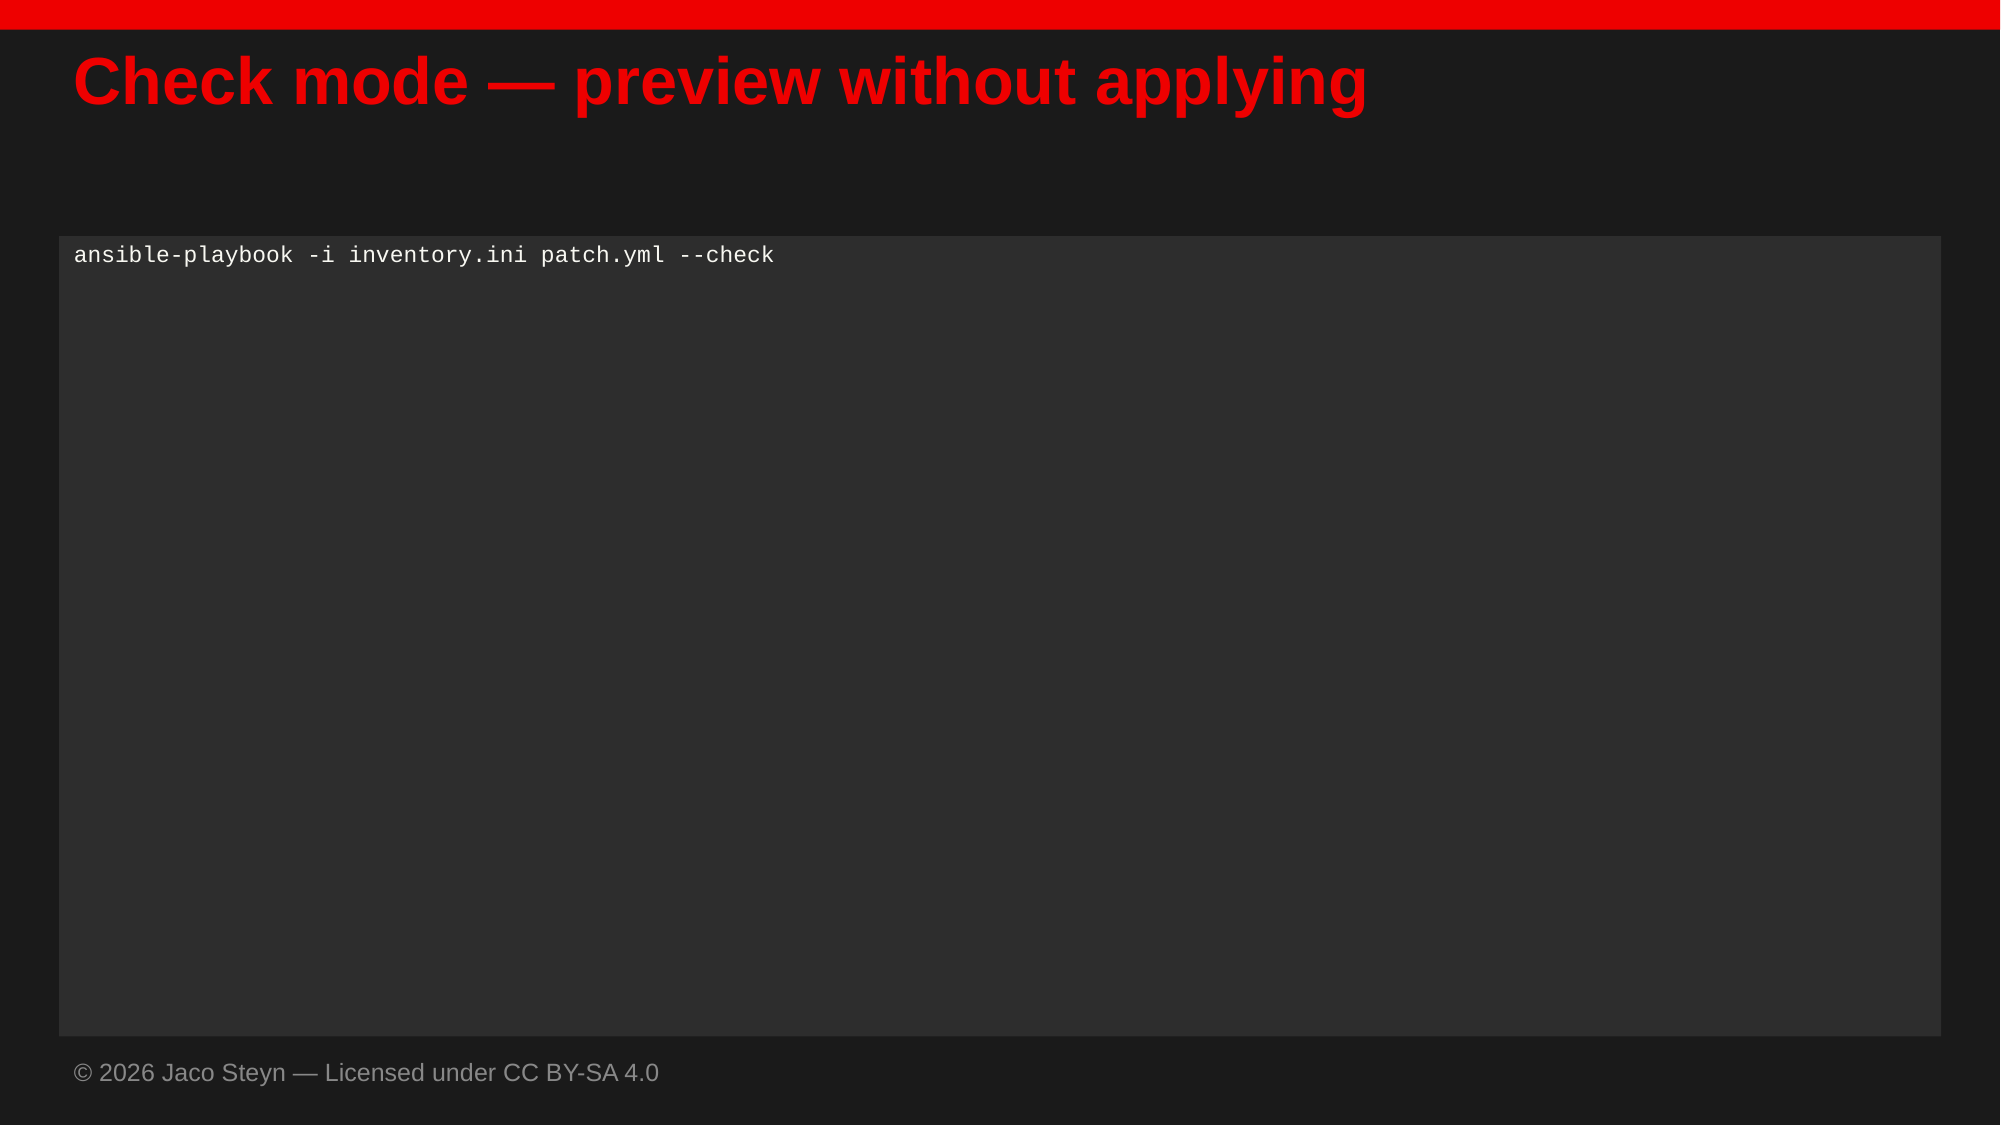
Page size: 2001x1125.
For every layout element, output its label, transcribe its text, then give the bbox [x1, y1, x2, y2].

text_box Check mode — preview without applying [59, 36, 1942, 208]
text_box [0, 0, 2001, 30]
text_box ansible-playbook -i inventory.ini patch.yml --check [59, 236, 1942, 1037]
text_box © 2026 Jaco Steyn — Licensed under CC BY-SA 4.0 [59, 1051, 1942, 1093]
